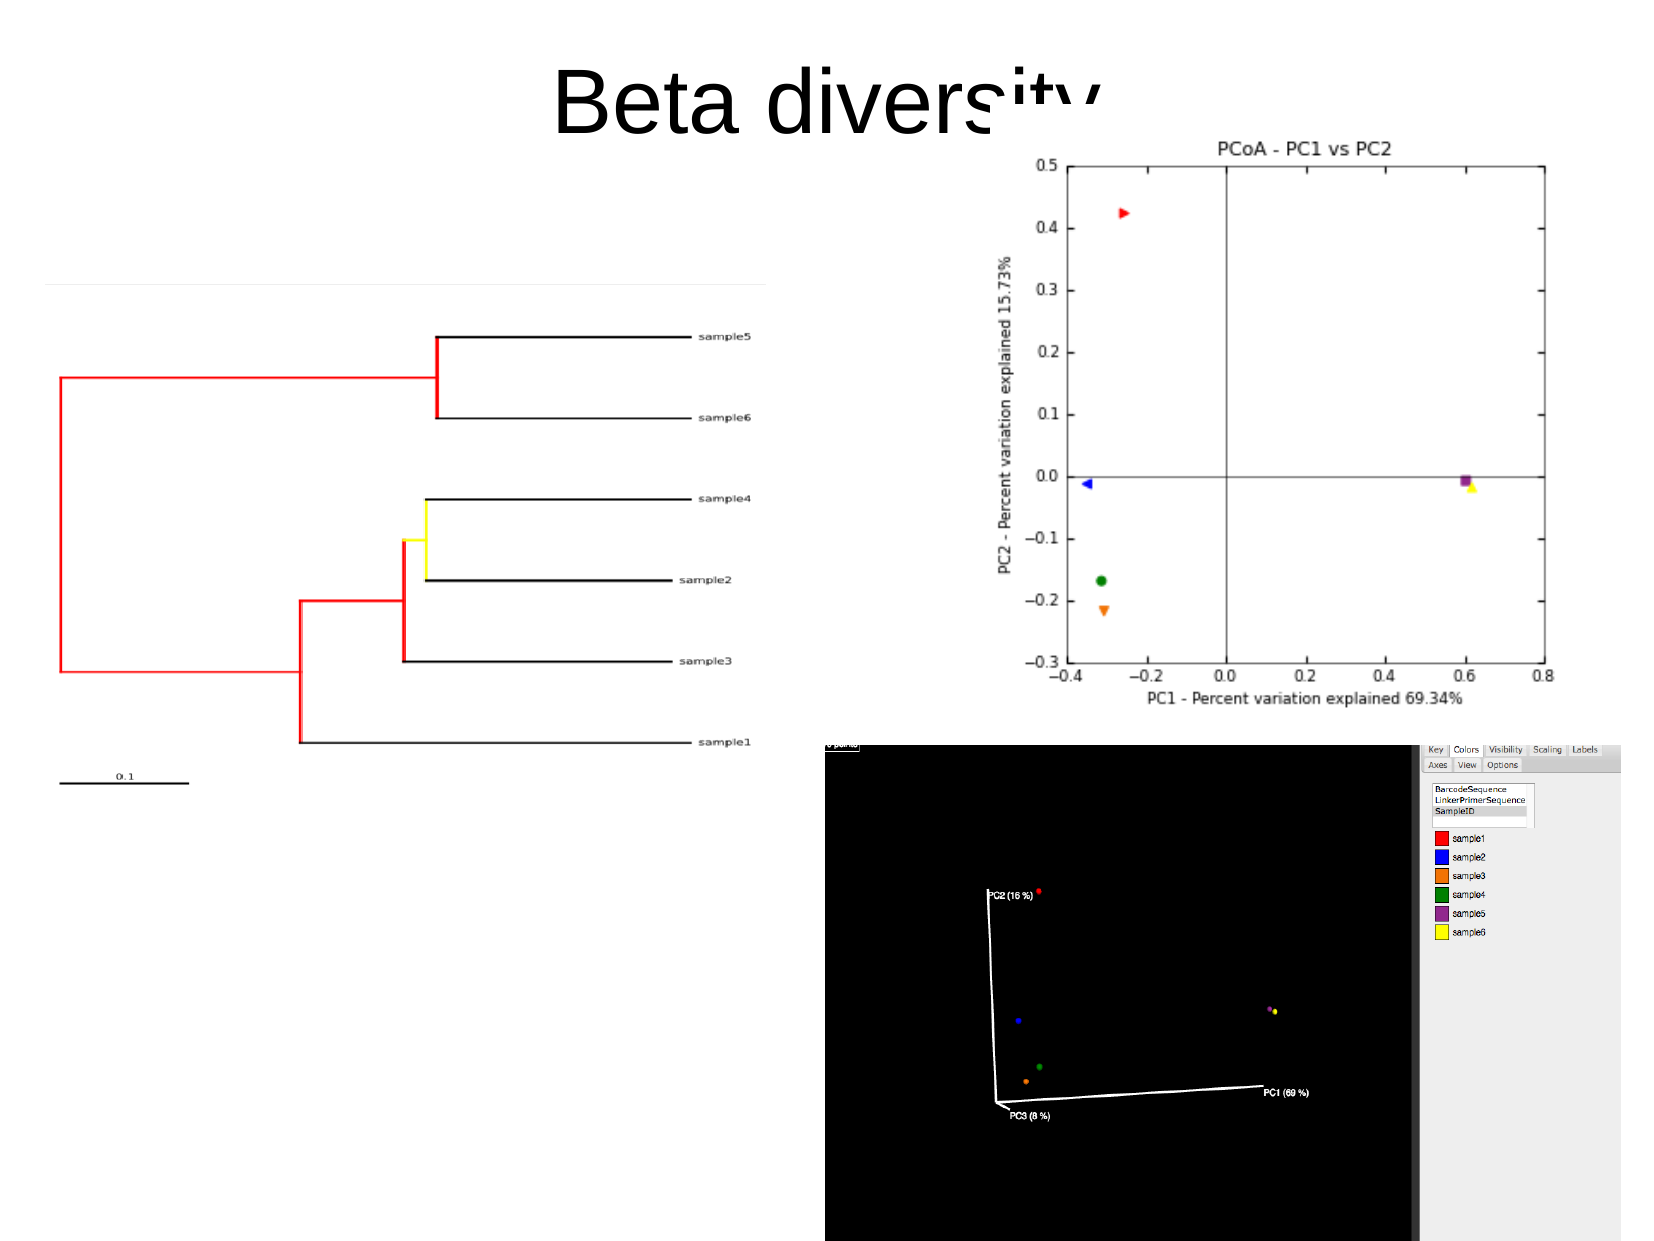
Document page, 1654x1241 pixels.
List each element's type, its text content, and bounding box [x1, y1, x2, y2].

picture [45, 284, 766, 796]
picture [825, 745, 1621, 1241]
picture [990, 104, 1606, 725]
title Beta diversity [82, 49, 1571, 257]
